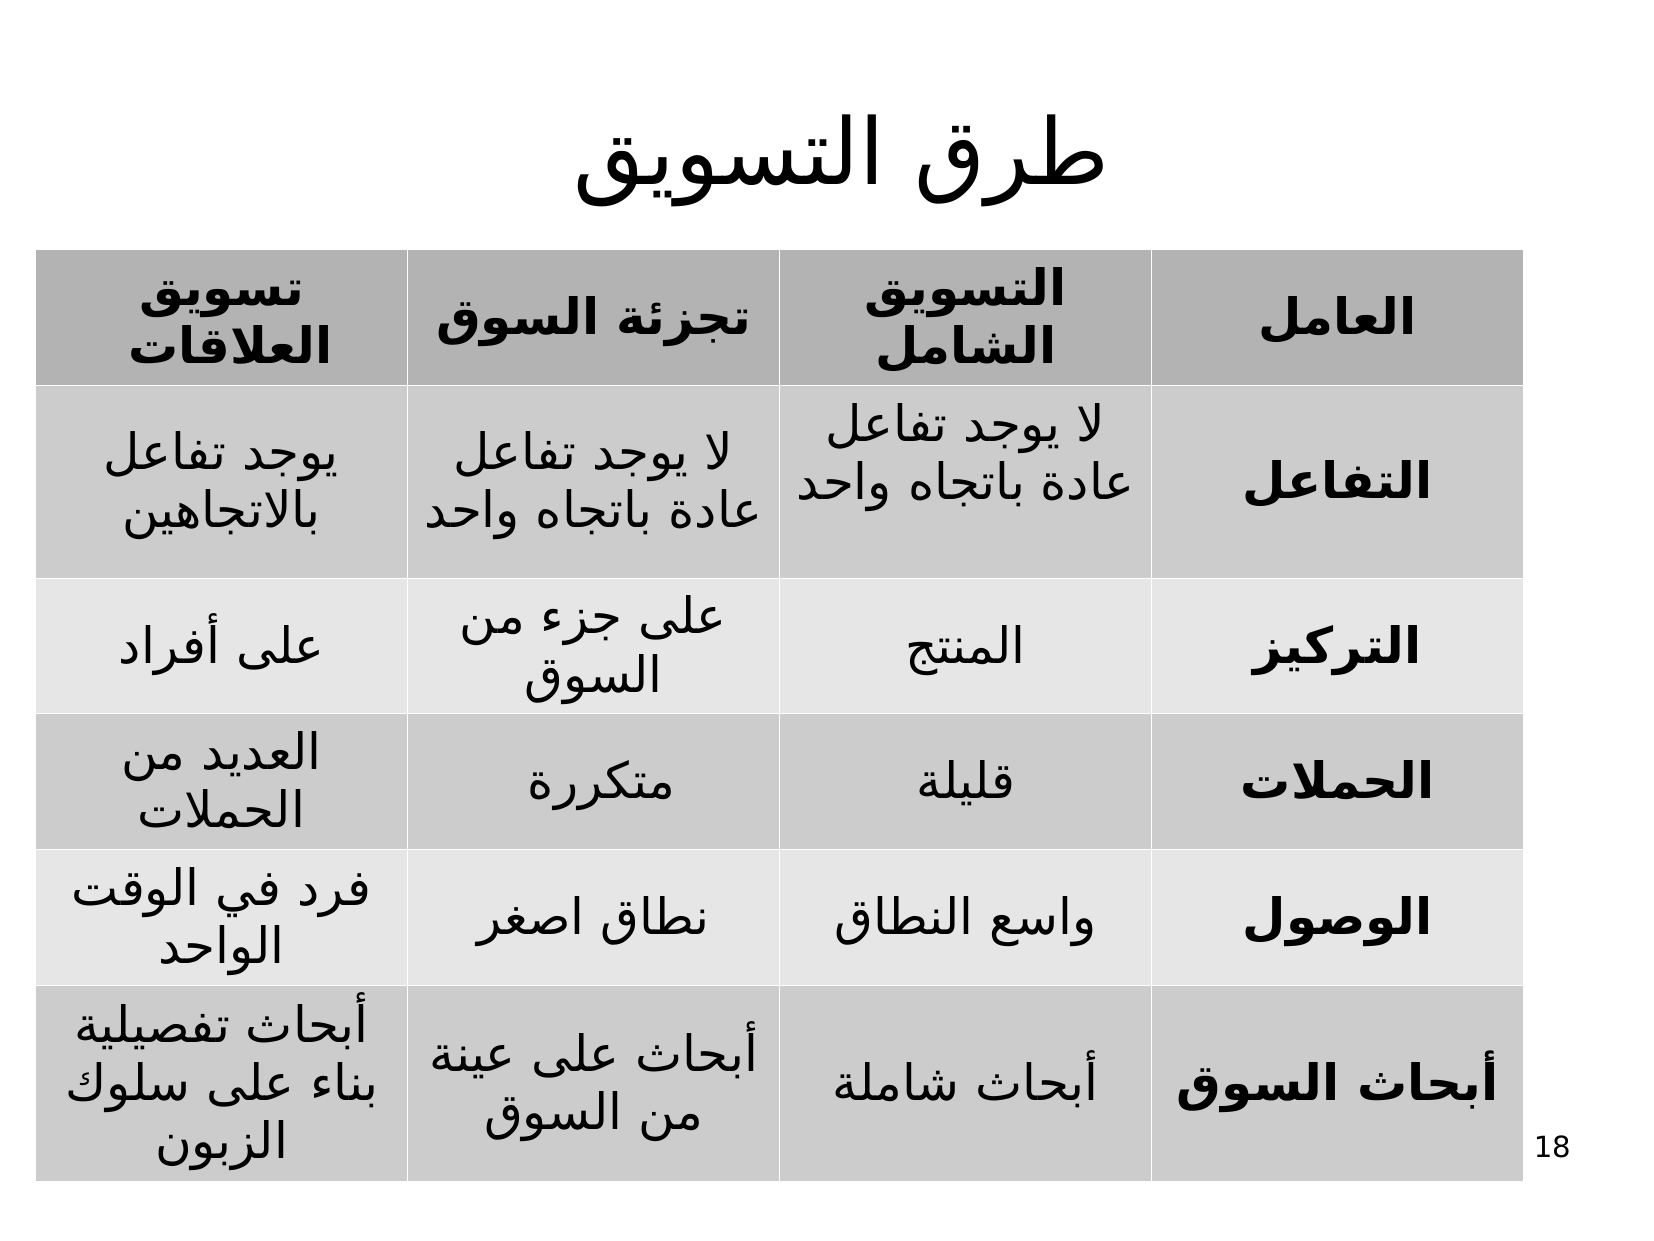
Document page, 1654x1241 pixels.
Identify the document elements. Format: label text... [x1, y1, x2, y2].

table_cell أبحاث السوق [1152, 986, 1523, 1181]
table_cell يوجد تفاعل بالاتجاهين [36, 386, 407, 578]
table_cell الحملات [1152, 714, 1523, 849]
table_cell الوصول [1152, 850, 1523, 985]
table_cell لا يوجد تفاعل عادة باتجاه واحد [408, 386, 779, 578]
table_cell المنتج [780, 579, 1151, 713]
table_header تجزئة السوق [408, 250, 779, 385]
table_cell على جزء من السوق [408, 579, 779, 713]
table_cell أبحاث على عينة من السوق [408, 986, 779, 1181]
table_cell واسع النطاق [780, 850, 1151, 985]
table_cell التفاعل [1152, 386, 1523, 578]
table_cell قليلة [780, 714, 1151, 849]
table_cell لا يوجد تفاعل عادة باتجاه واحد [780, 386, 1151, 578]
table_cell نطاق اصغر [408, 850, 779, 985]
table_cell التركيز [1152, 579, 1523, 713]
table_cell أبحاث تفصيلية بناء على سلوك الزبون [36, 986, 407, 1181]
table_cell فرد في الوقت الواحد [36, 850, 407, 985]
table_header التسويق الشامل [780, 250, 1151, 385]
table_cell على أفراد [36, 579, 407, 713]
table_cell متكررة [408, 714, 779, 849]
table_cell أبحاث شاملة [780, 986, 1151, 1181]
table_header تسويق العلاقات [36, 250, 407, 385]
table_cell العديد من الحملات [36, 714, 407, 849]
title طرق التسويق [82, 49, 1571, 257]
table_header العامل [1152, 250, 1523, 385]
